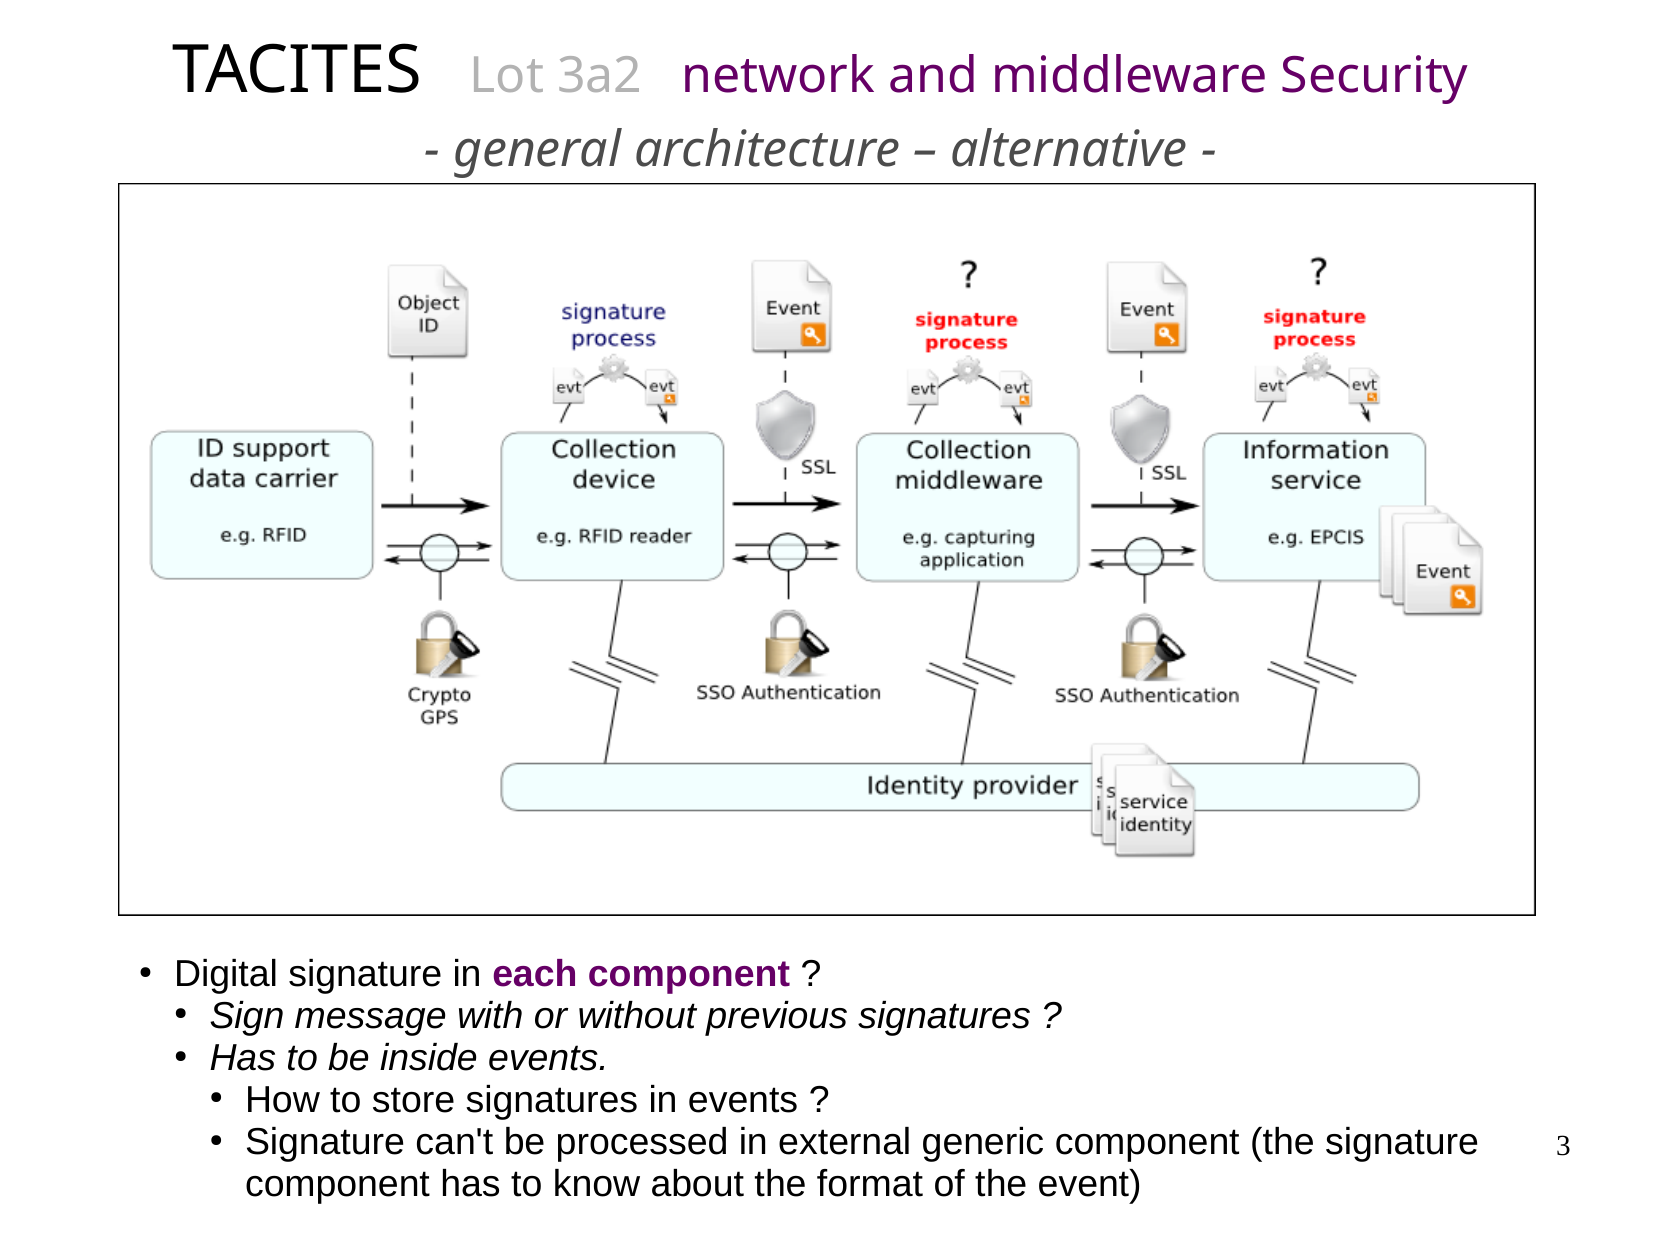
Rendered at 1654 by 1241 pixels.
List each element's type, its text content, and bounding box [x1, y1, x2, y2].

title TACITES Lot 3a2 network and middleware Security - general architecture – alternative - [76, 0, 1565, 207]
picture [118, 183, 1536, 916]
text_box Digital signature in each component ? Sign message with or without previous signatures ? Has to be inside events. How to store signatures in events ? Signature can't be processed in external generic component (the signature component has to know about the format of the event) [88, 944, 1595, 1220]
